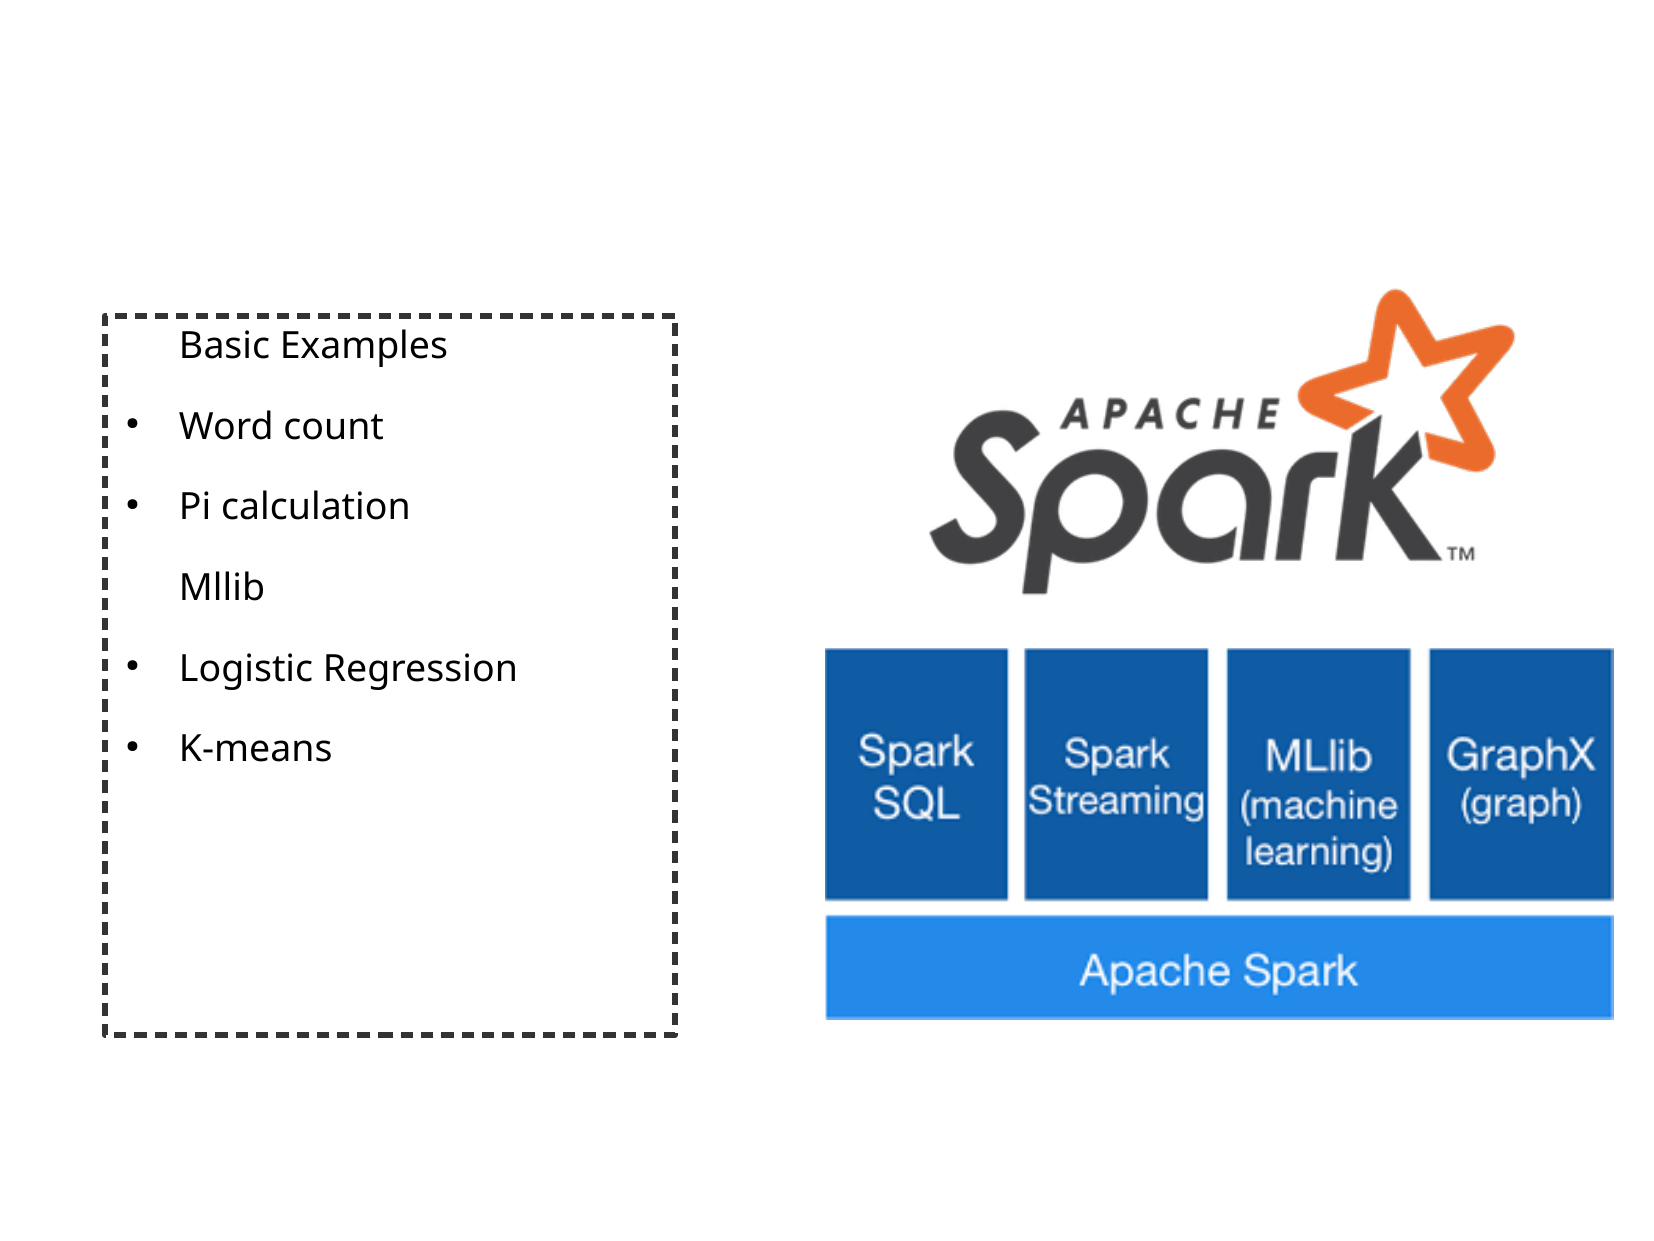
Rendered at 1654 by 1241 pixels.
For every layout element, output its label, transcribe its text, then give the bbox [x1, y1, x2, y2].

picture [927, 287, 1516, 601]
list Basic Examples Word count Pi calculation Mllib Logistic Regression K-means [105, 315, 676, 1036]
picture [825, 648, 1614, 1021]
